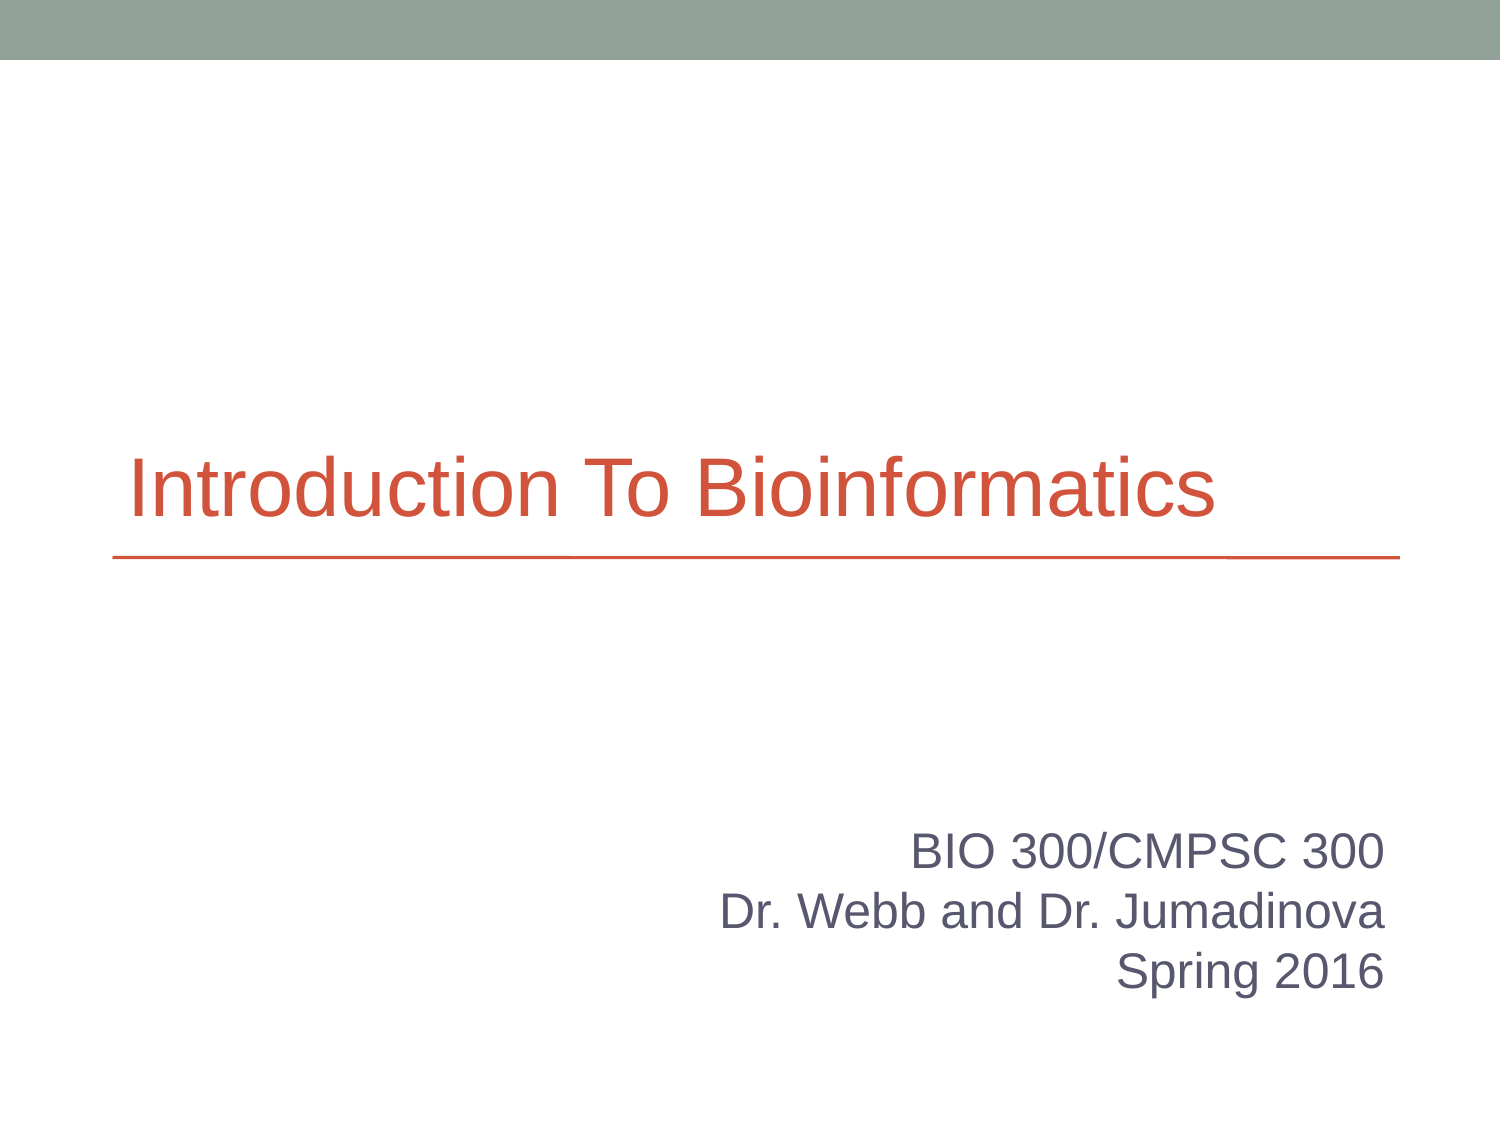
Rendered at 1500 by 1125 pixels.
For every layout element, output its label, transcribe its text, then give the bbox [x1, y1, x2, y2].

text_box Introduction To Bioinformatics [112, 224, 1400, 541]
text_box BIO 300/CMPSC 300 Dr. Webb and Dr. Jumadinova Spring 2016 [112, 718, 1400, 1007]
